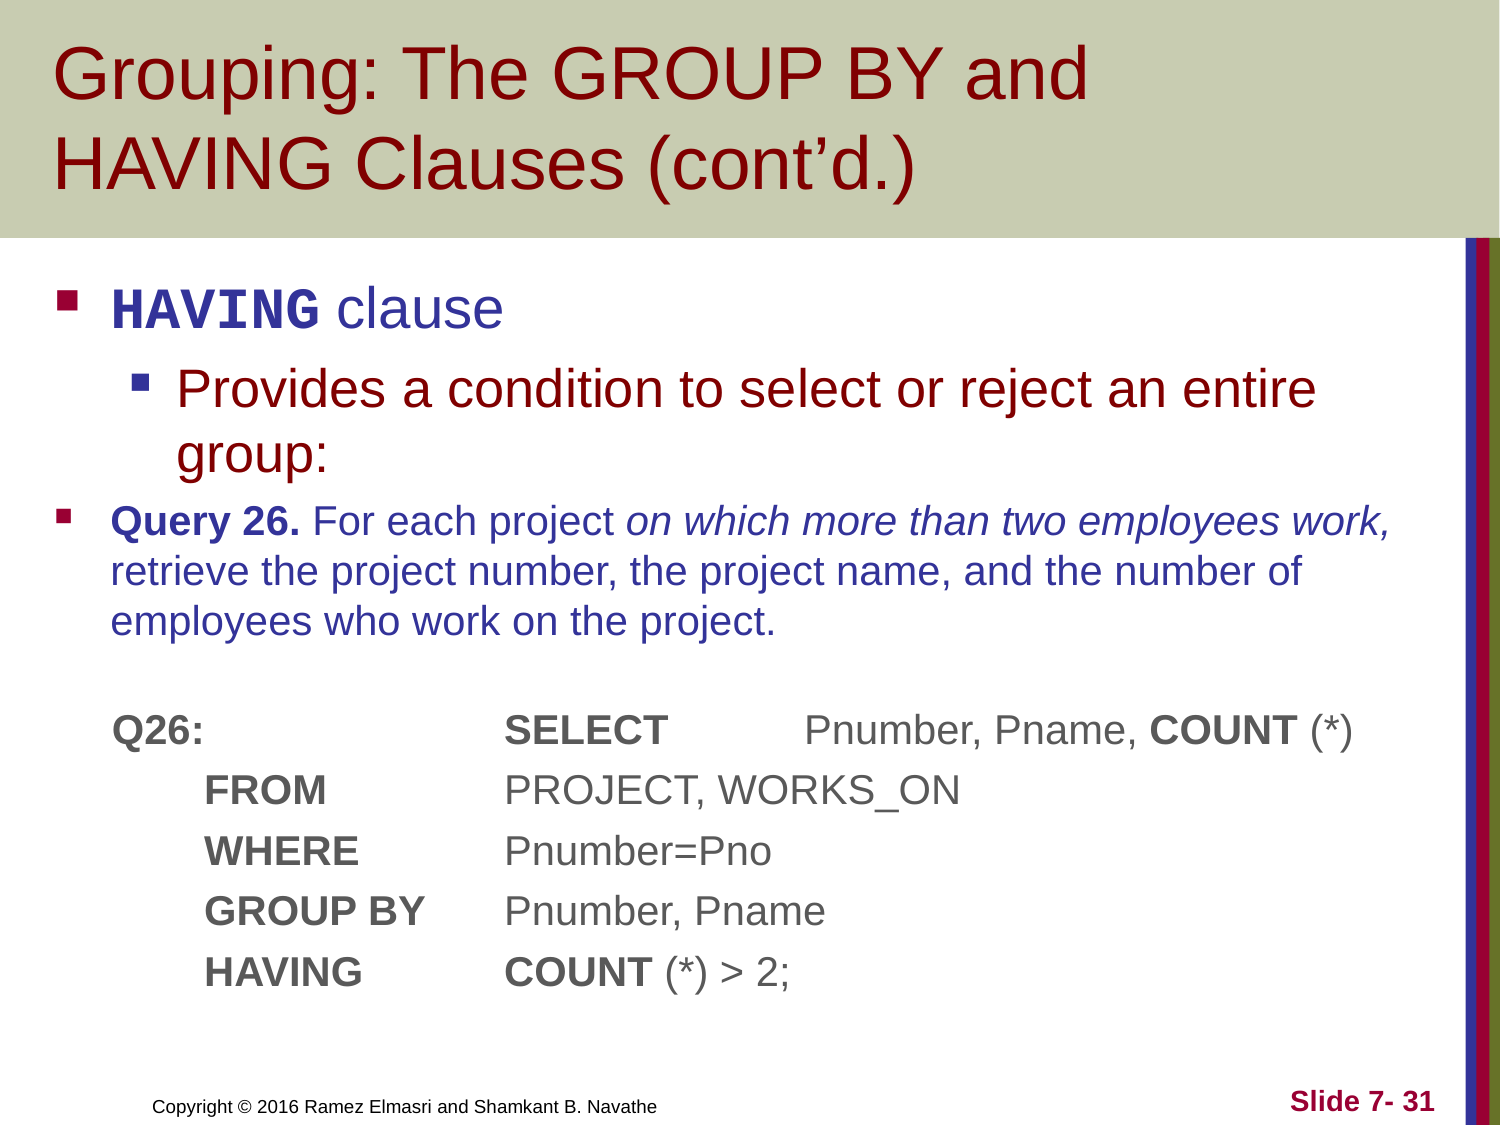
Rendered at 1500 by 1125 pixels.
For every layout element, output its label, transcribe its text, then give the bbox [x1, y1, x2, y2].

list HAVING clause Provides a condition to select or reject an entire group: Query 26. For each project on which more than two employees work, retrieve the project number, the project name, and the number of employees who work on the project. Q26: SELECT Pnumber, Pname, COUNT (*) FROM PROJECT, WORKS_ON WHERE Pnumber=Pno GROUP BY Pnumber, Pname HAVING COUNT (*) > 2; [39, 262, 1400, 1013]
text_box Slide 7- 31 [1137, 1050, 1450, 1125]
title Grouping: The GROUP BY and HAVING Clauses (cont’d.) [37, 49, 1317, 213]
